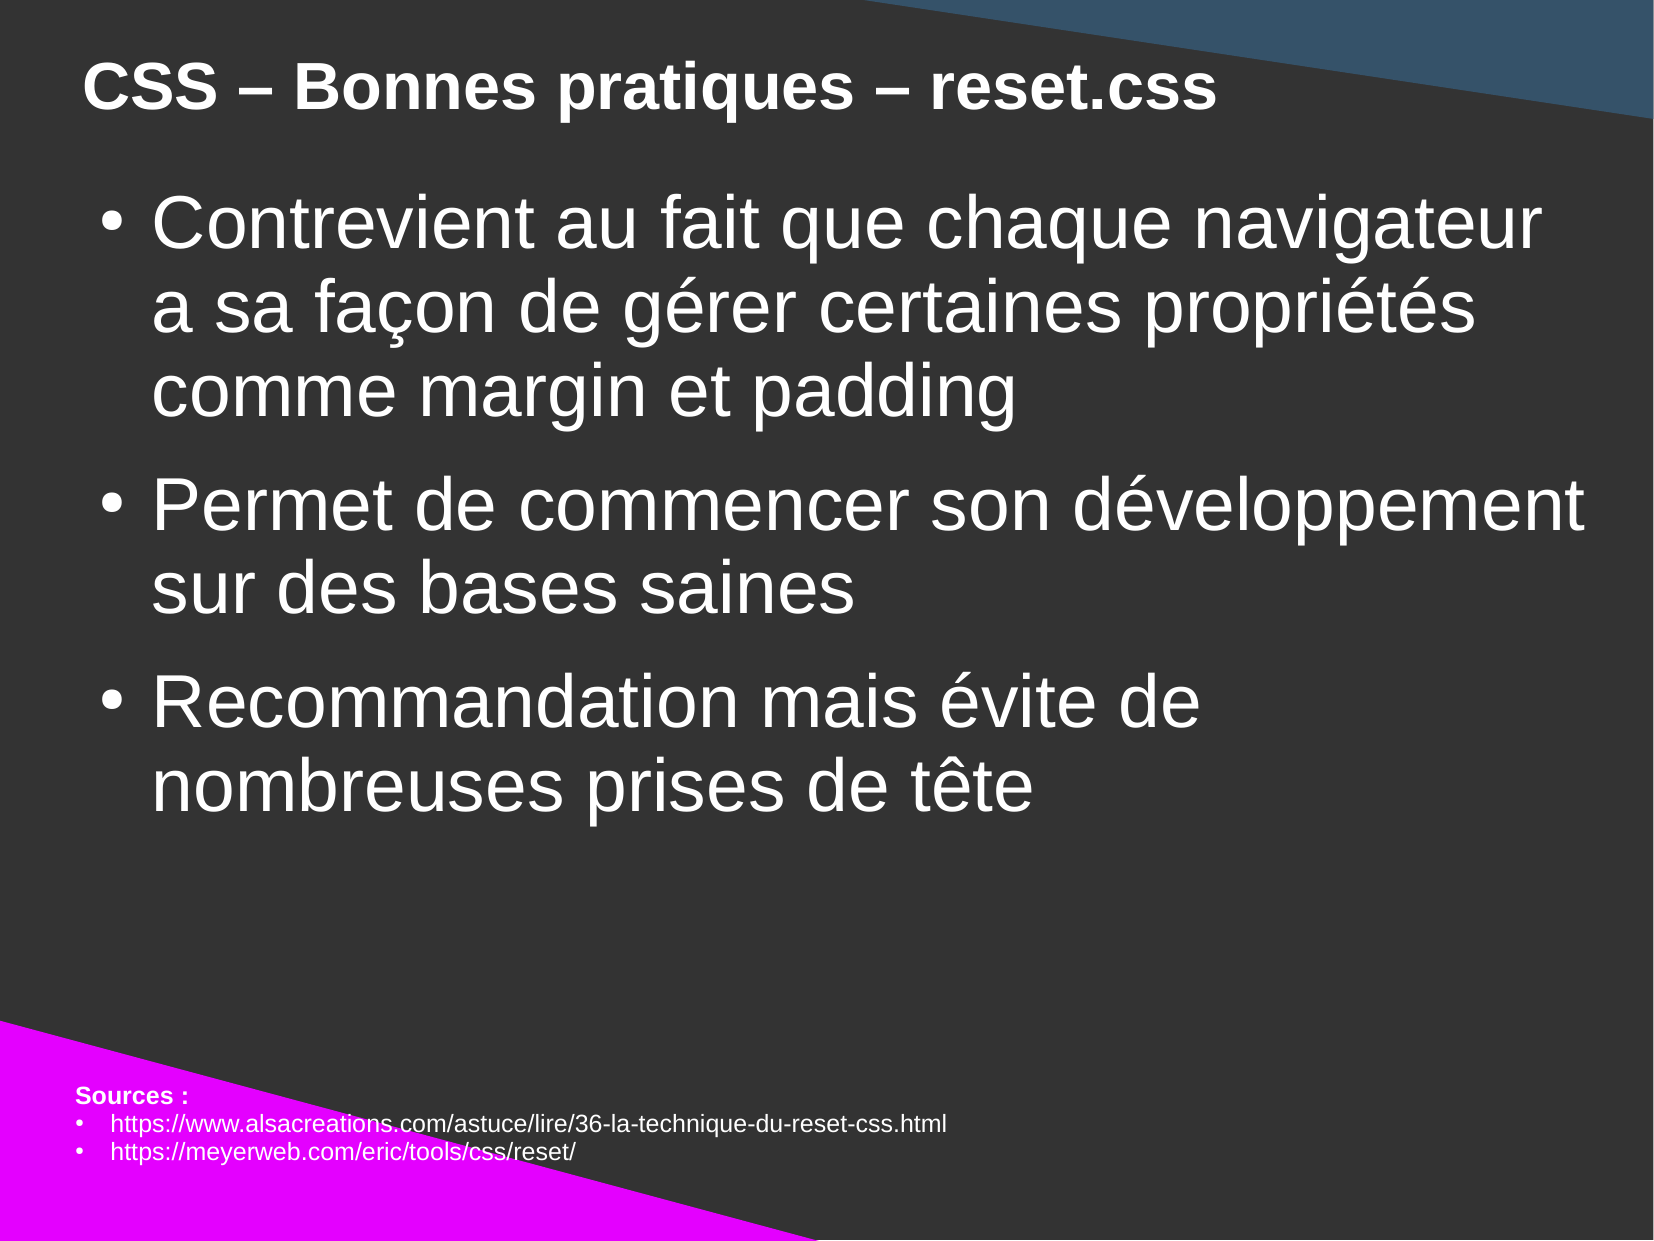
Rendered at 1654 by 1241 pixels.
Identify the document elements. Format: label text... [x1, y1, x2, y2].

list Contrevient au fait que chaque navigateur a sa façon de gérer certaines propriétés comme margin et padding Permet de commencer son développement sur des bases saines Recommandation mais évite de nombreuses prises de tête [80, 180, 1605, 1052]
text_box [0, 1020, 819, 1241]
title CSS – Bonnes pratiques – reset.css [82, 49, 1571, 152]
text_box [863, 0, 1654, 120]
text_box Sources : https://www.alsacreations.com/astuce/lire/36-la-technique-du-reset-css.html https://meyerweb.com/eric/tools/css/reset/ [60, 1074, 1546, 1217]
